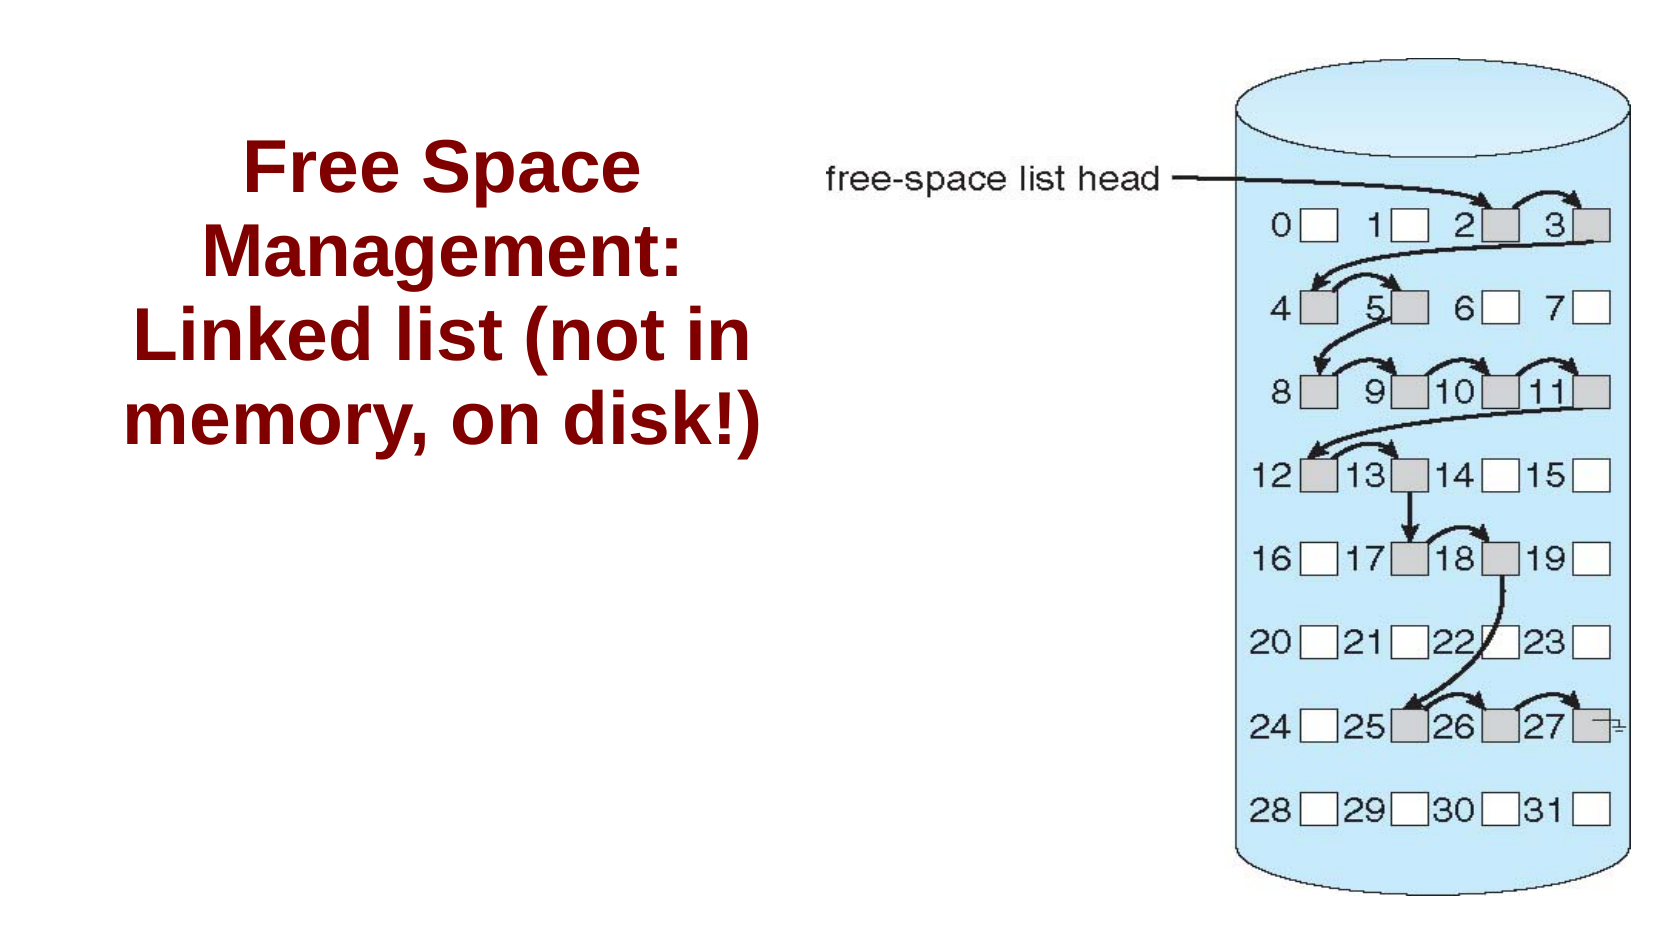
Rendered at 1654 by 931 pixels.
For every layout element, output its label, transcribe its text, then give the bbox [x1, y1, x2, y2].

picture [826, 58, 1631, 896]
title Free Space Management: Linked list (not in memory, on disk!) [82, 30, 804, 556]
